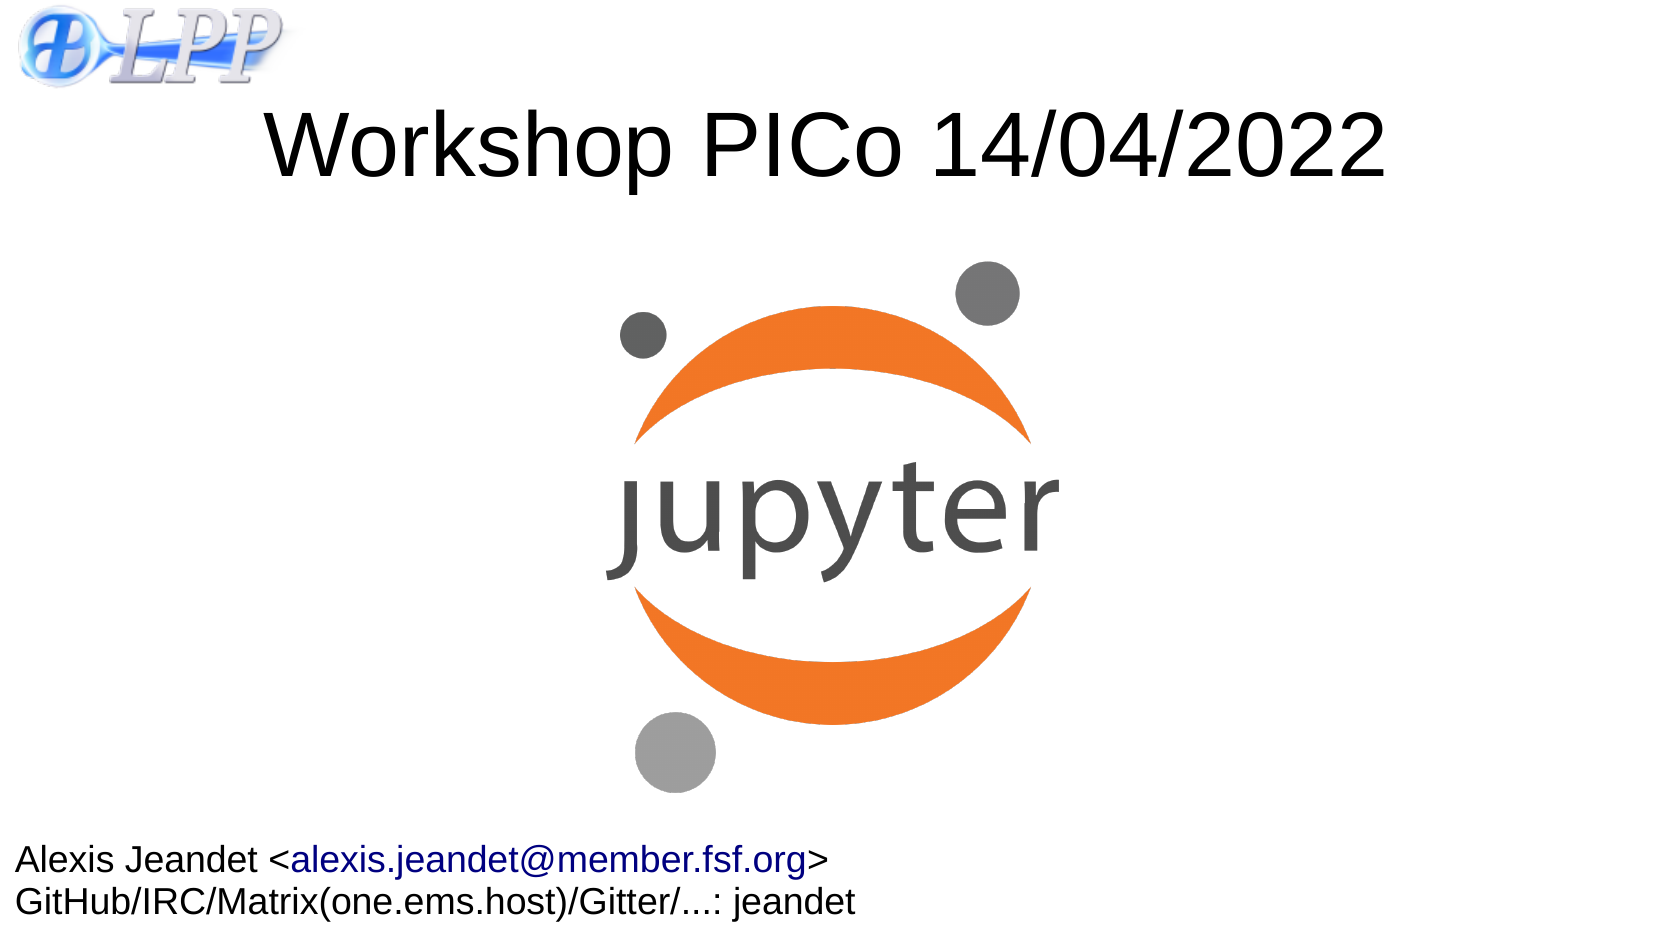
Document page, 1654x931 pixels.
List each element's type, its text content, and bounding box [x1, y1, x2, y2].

text_box Alexis Jeandet <alexis.jeandet@member.fsf.org> GitHub/IRC/Matrix(one.ems.host)/Gitter/...: jeandet [0, 831, 872, 931]
picture [600, 254, 1067, 796]
title Workshop PICo 14/04/2022 [82, 66, 1571, 222]
picture [0, 0, 313, 93]
